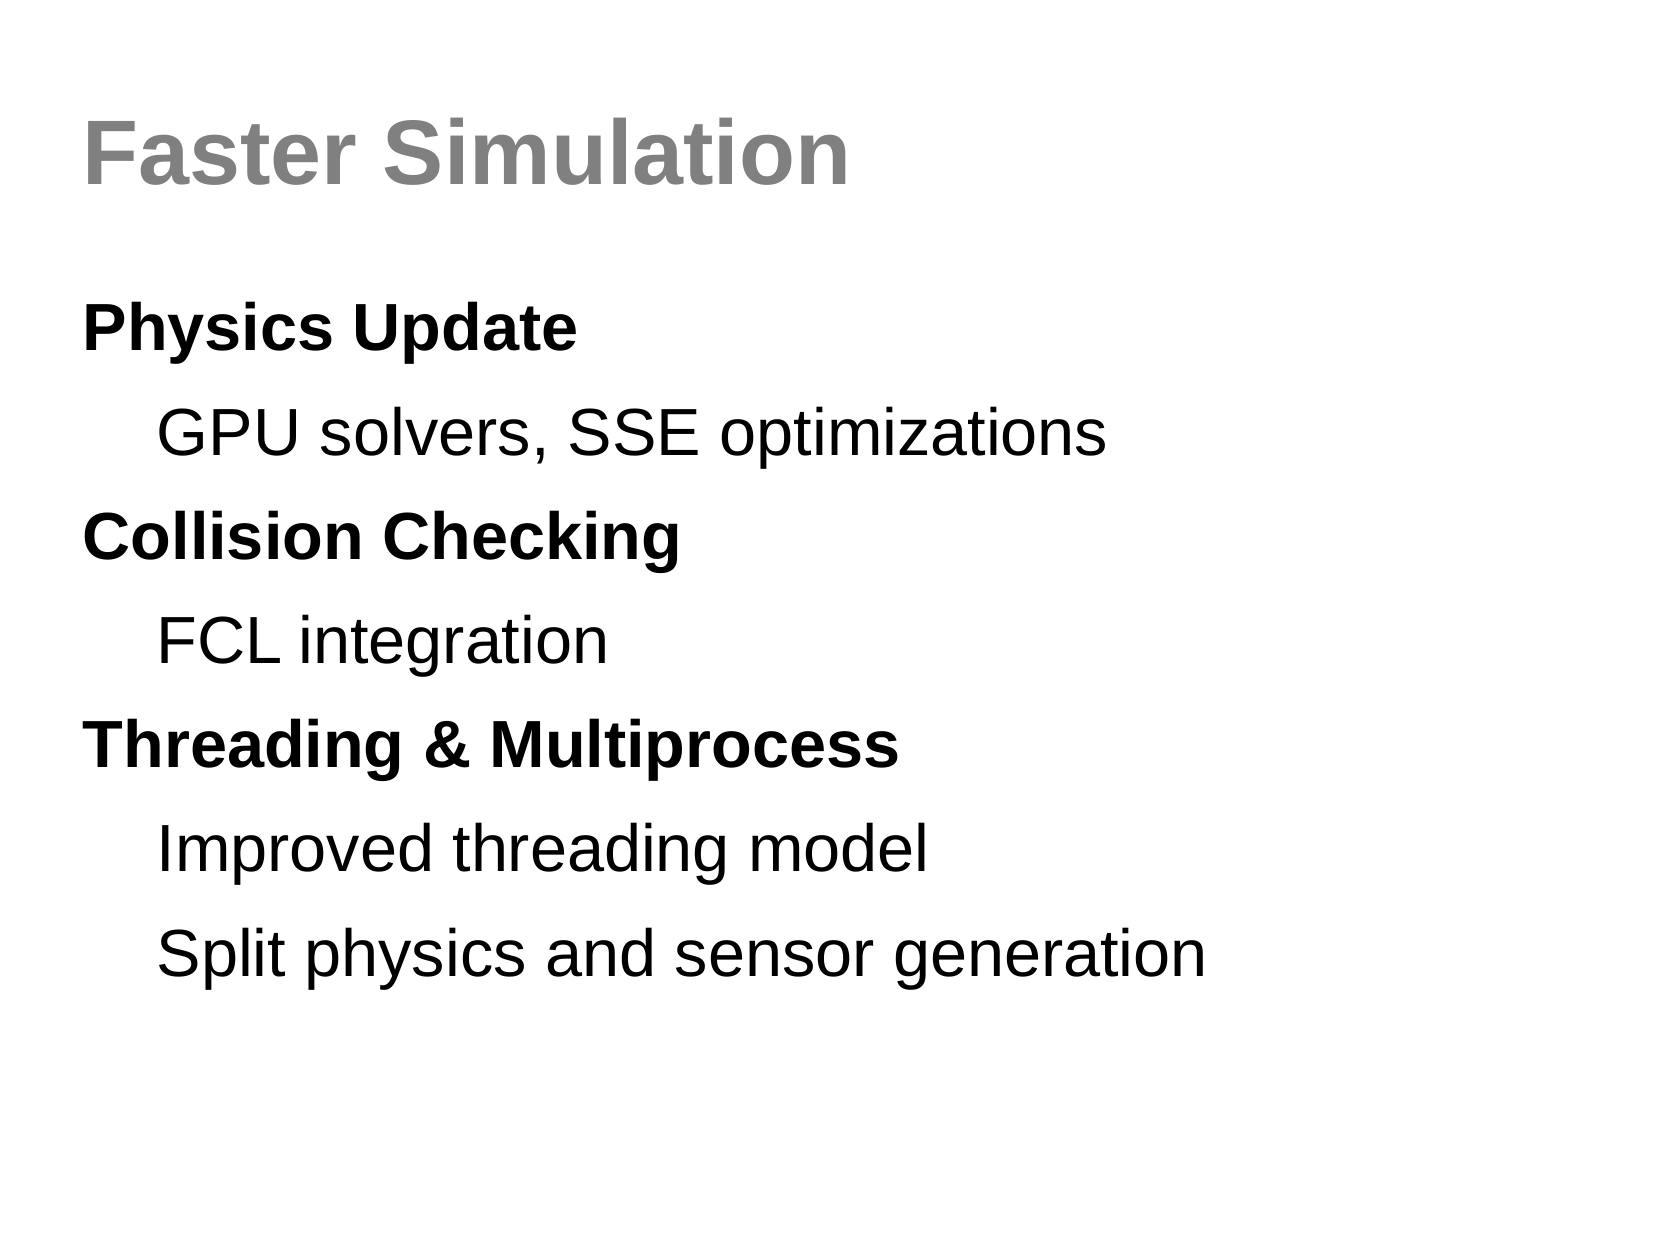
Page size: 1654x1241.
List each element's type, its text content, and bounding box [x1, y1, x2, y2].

list Physics Update GPU solvers, SSE optimizations Collision Checking FCL integration Threading & Multiprocess Improved threading model Split physics and sensor generation [82, 290, 1571, 1109]
title Faster Simulation [82, 56, 1571, 250]
